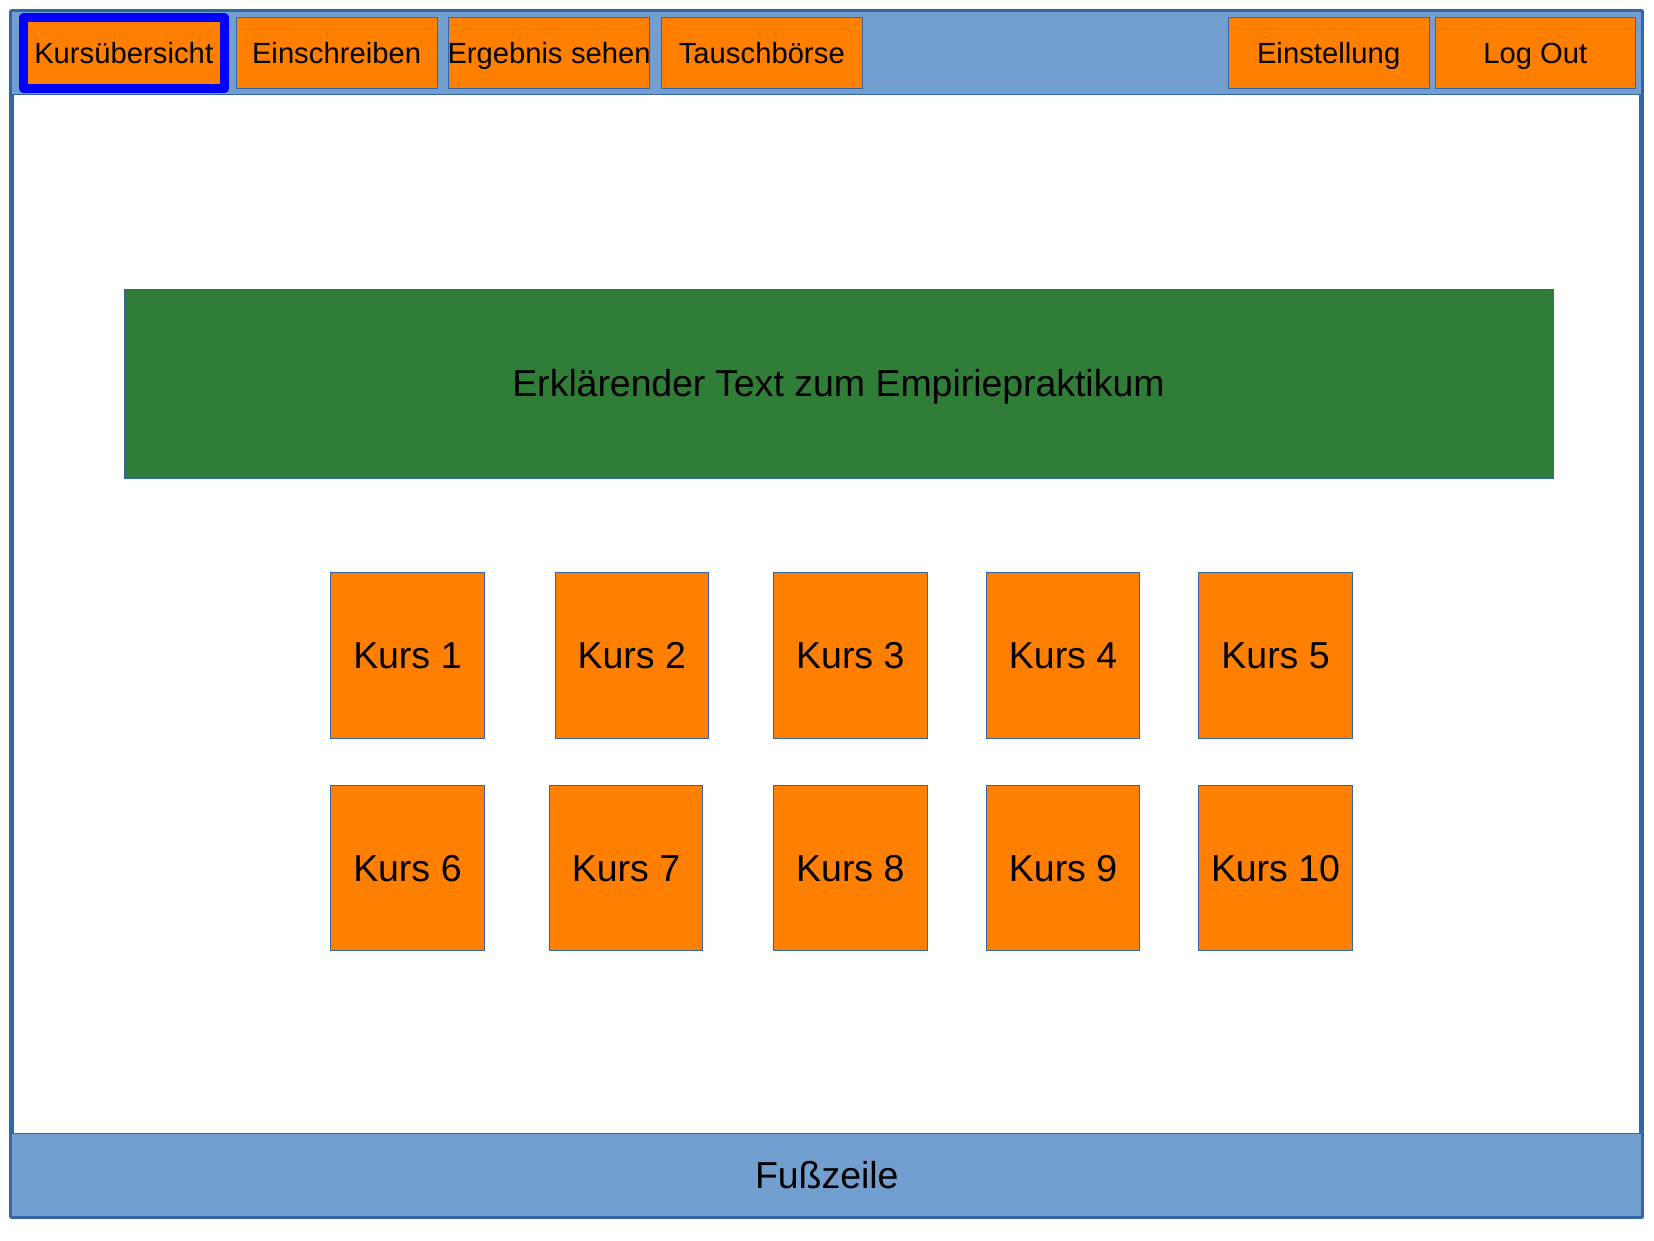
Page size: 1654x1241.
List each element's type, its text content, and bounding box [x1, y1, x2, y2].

text_box Einstellung [1228, 17, 1430, 89]
text_box Tauschbörse [661, 17, 863, 89]
text_box [11, 11, 1642, 1133]
text_box Kursübersicht [23, 17, 225, 89]
text_box Erklärender Text zum Empiriepraktikum [124, 289, 1554, 479]
text_box Ergebnis sehen [448, 17, 650, 89]
text_box Log Out [1435, 17, 1636, 89]
text_box Fußzeile [11, 1133, 1642, 1217]
text_box Einschreiben [236, 17, 438, 89]
